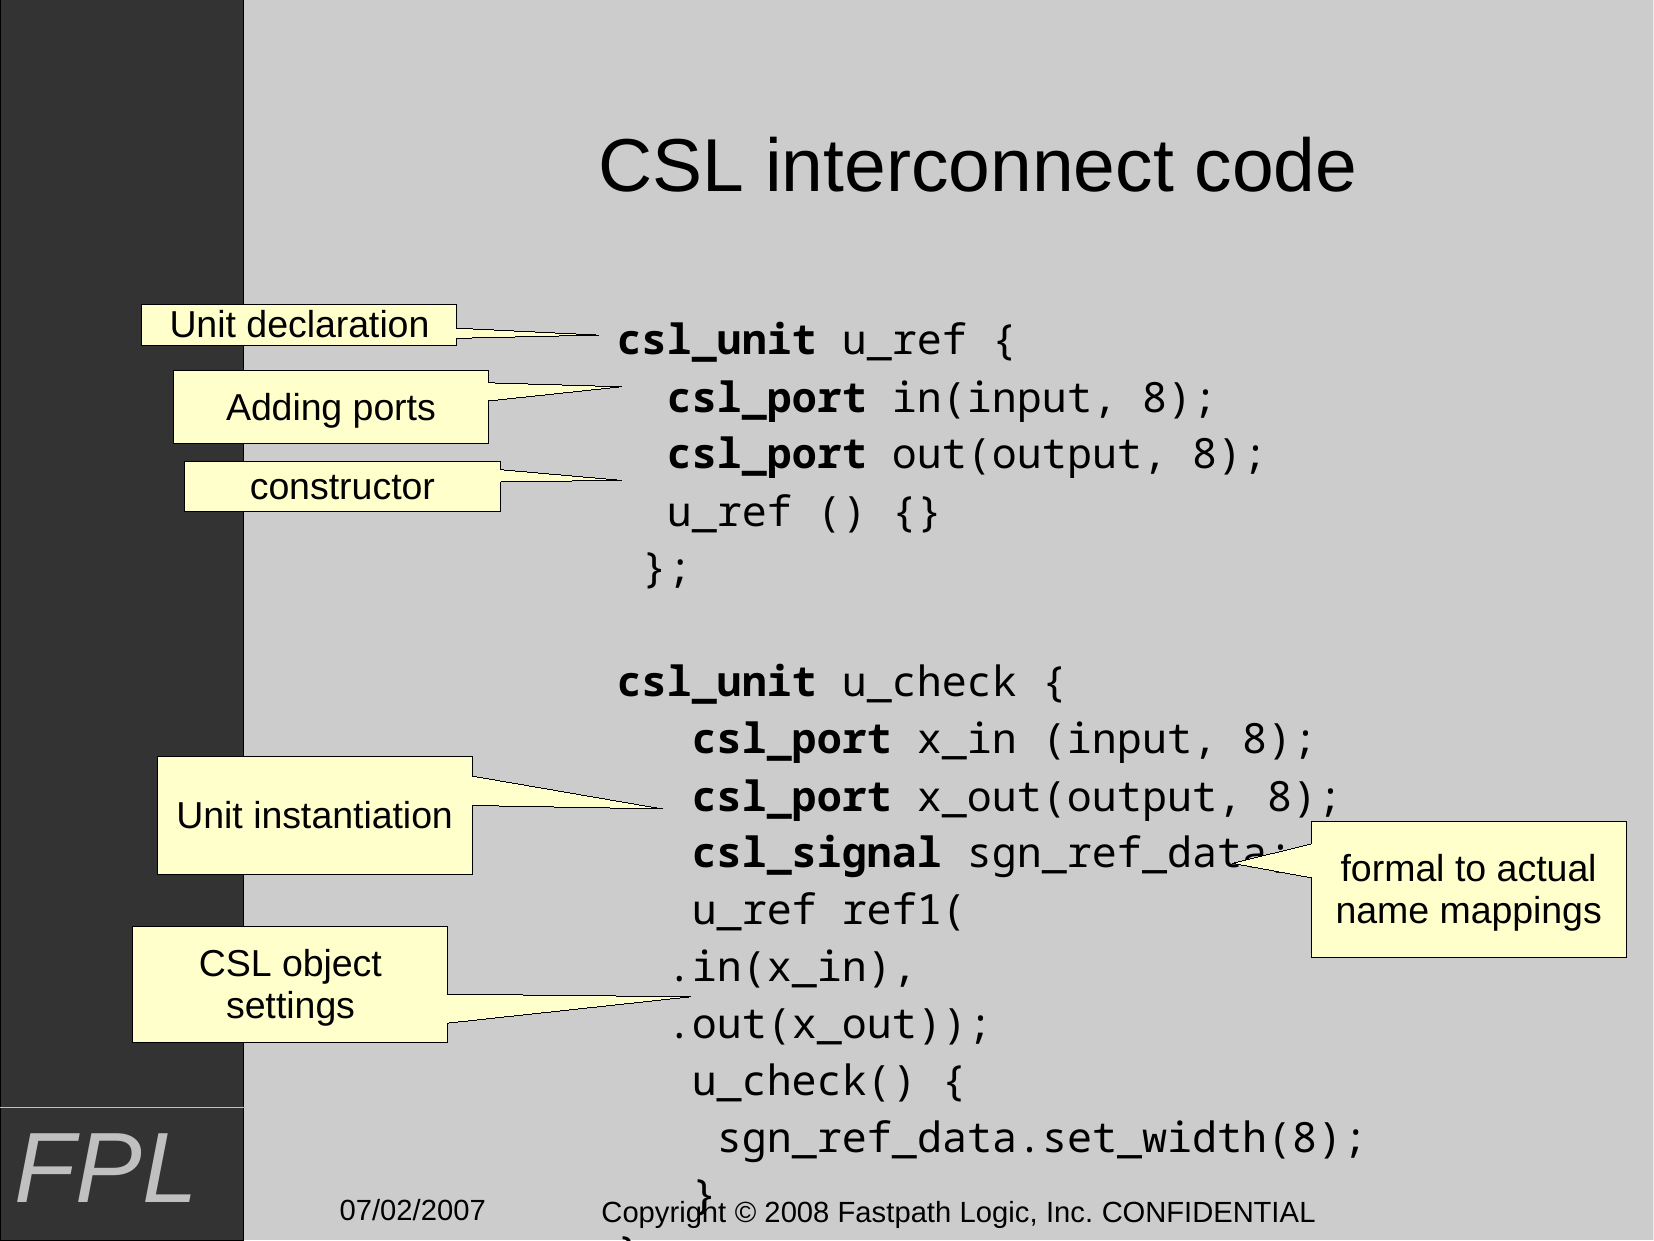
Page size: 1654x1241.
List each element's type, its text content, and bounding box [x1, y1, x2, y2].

text_box Unit declaration [141, 304, 599, 346]
text_box constructor [184, 461, 622, 512]
text_box Unit instantiation [157, 756, 663, 875]
title CSL interconnect code [426, 57, 1529, 274]
list csl_unit u_ref { csl_port in(input, 8); csl_port out(output, 8); u_ref () {} }; csl_unit u_check { csl_port x_in (input, 8); csl_port x_out(output, 8); csl_signal sgn_ref_data; u_ref ref1( .in(x_in), .out(x_out)); u_check() { sgn_ref_data.set_width(8); } }; [616, 310, 1565, 1107]
text_box Adding ports [173, 370, 622, 444]
text_box CSL object settings [132, 926, 691, 1043]
text_box formal to actual name mappings [1232, 821, 1627, 958]
